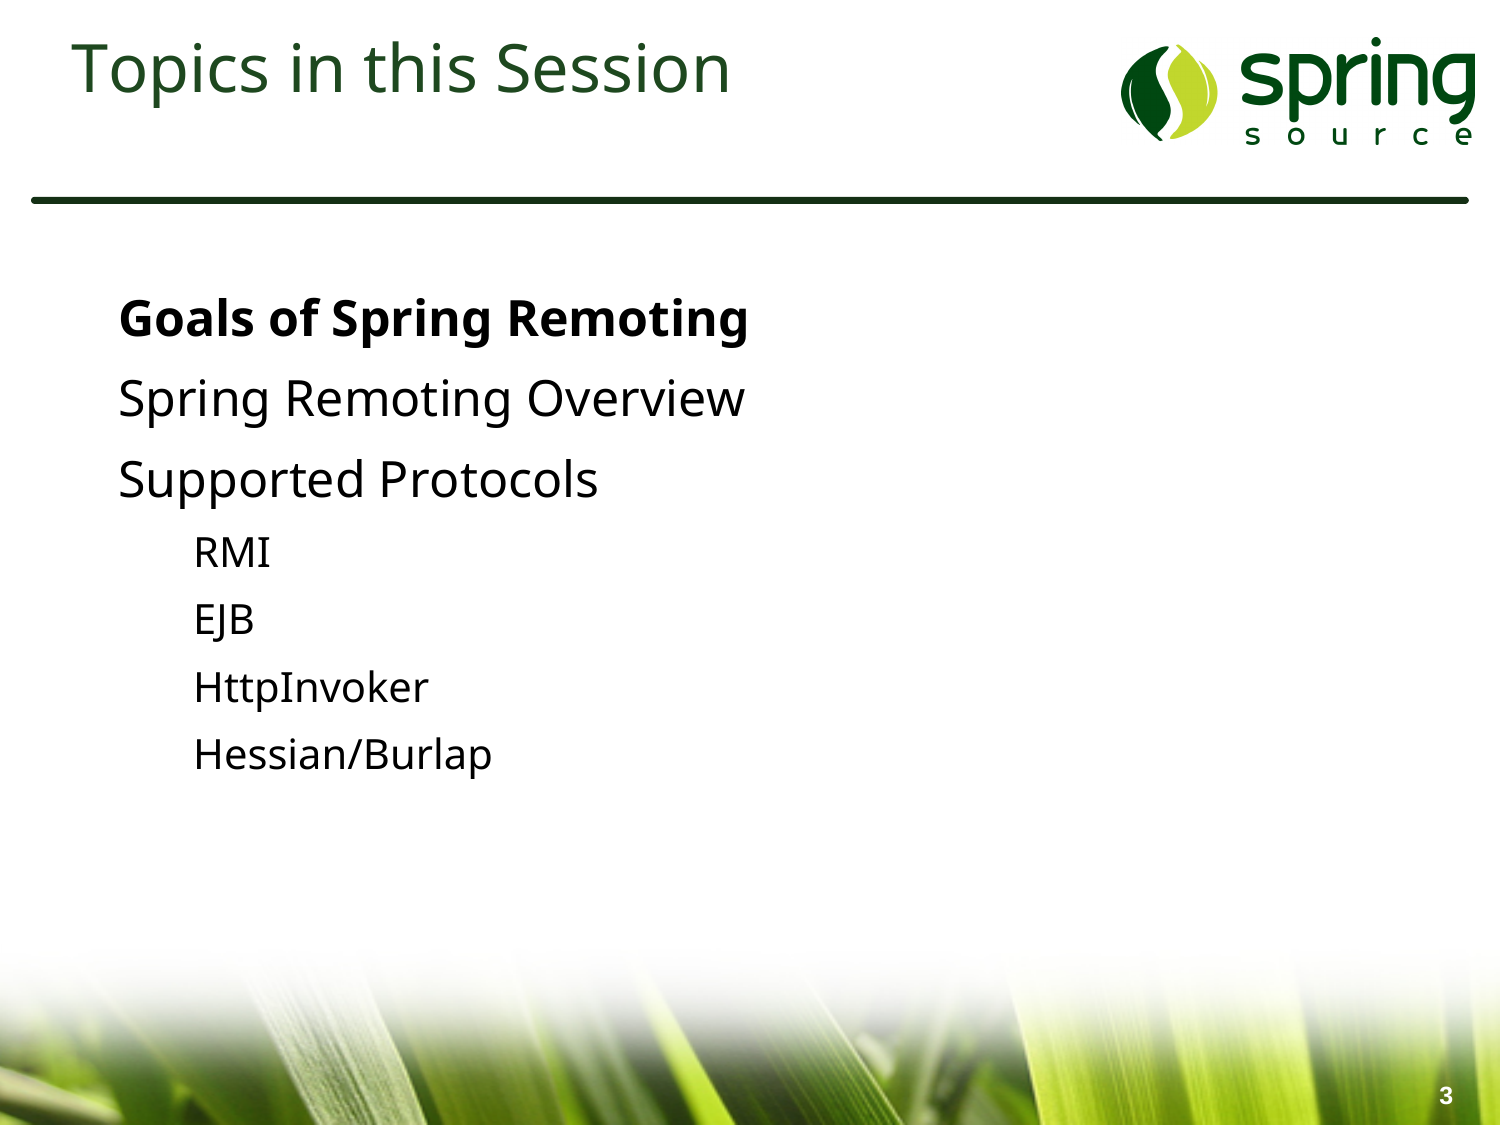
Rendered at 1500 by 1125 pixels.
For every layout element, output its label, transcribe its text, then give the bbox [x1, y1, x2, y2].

title Topics in this Session [56, 13, 1089, 176]
list Goals of Spring Remoting Spring Remoting Overview Supported Protocols RMI EJB HttpInvoker Hessian/Burlap [103, 275, 1394, 938]
picture [0, 944, 1500, 1125]
picture [1121, 37, 1475, 145]
